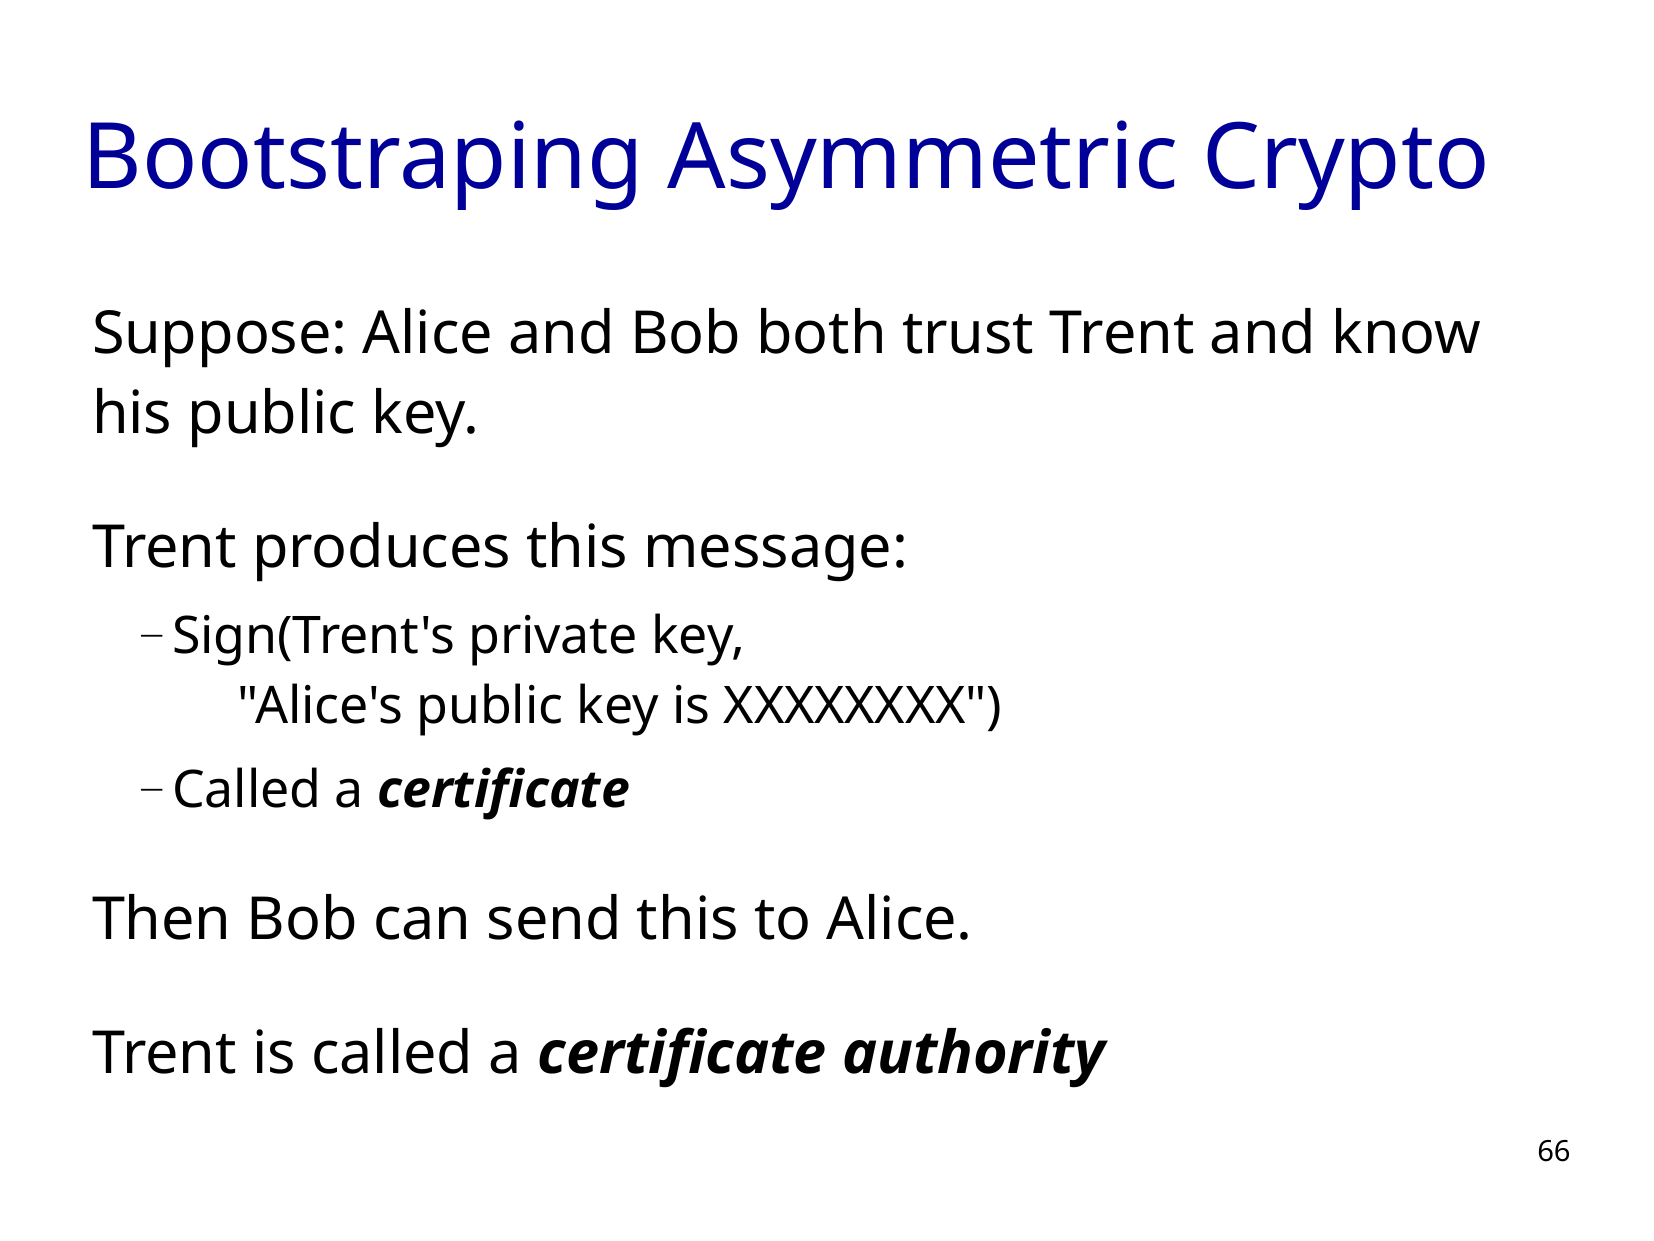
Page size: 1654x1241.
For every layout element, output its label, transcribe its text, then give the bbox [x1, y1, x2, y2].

list Suppose: Alice and Bob both trust Trent and know his public key. Trent produces this message: Sign(Trent's private key, "Alice's public key is XXXXXXXX") Called a certificate Then Bob can send this to Alice. Trent is called a certificate authority [60, 290, 1571, 1096]
title Bootstraping Asymmetric Crypto [82, 49, 1571, 257]
